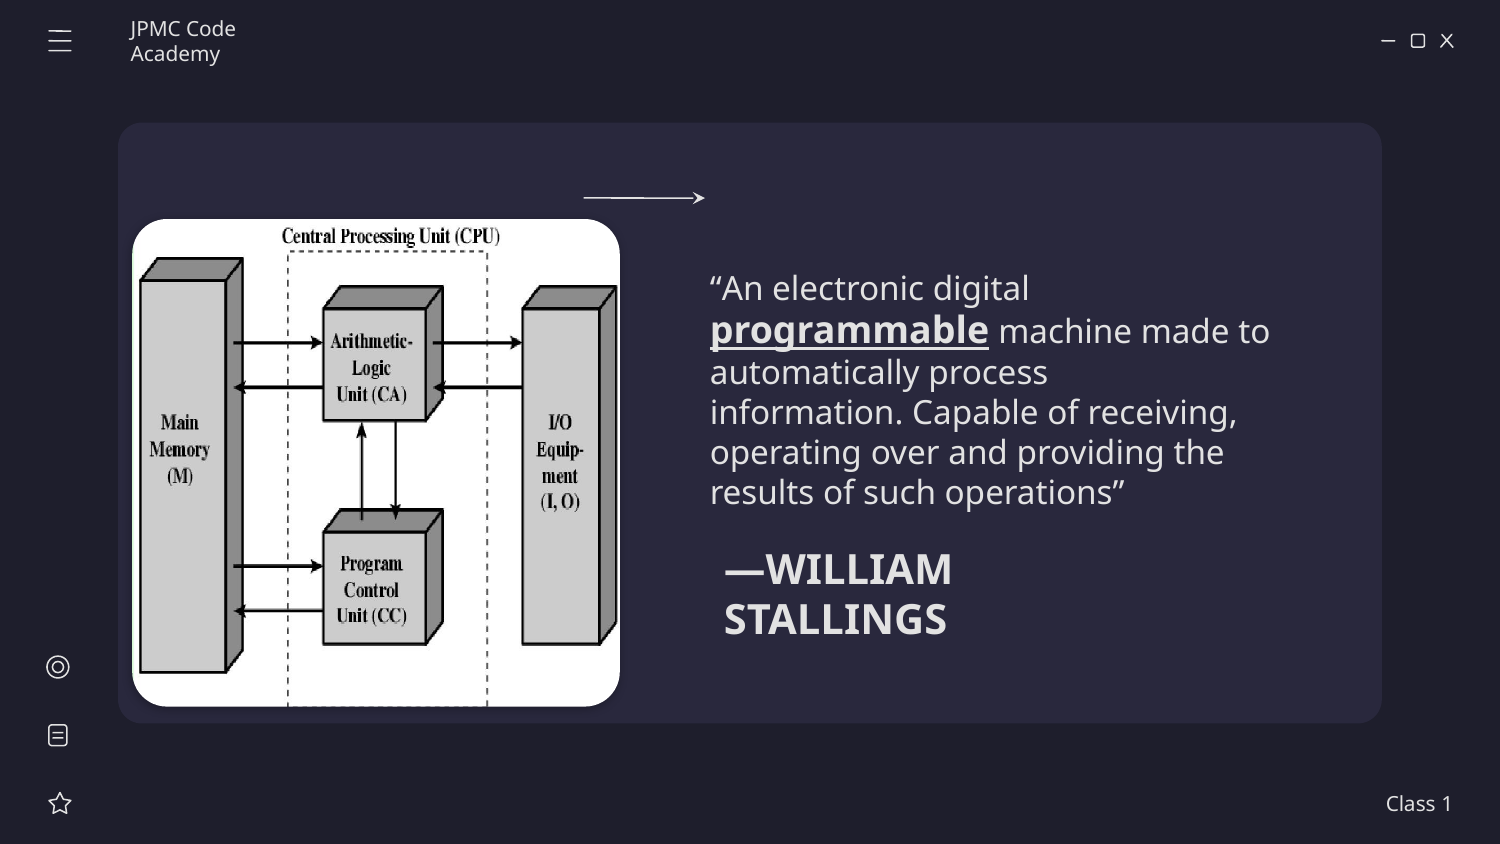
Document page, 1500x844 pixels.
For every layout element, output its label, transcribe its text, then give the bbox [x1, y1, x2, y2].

subtitle JPMC Code Academy [130, 18, 306, 64]
subtitle Class 1 [1278, 780, 1453, 826]
title —WILLIAM STALLINGS [708, 558, 1145, 627]
subtitle “An electronic digital programmable machine made to automatically process information. Capable of receiving, operating over and providing the results of such operations” [694, 258, 1289, 520]
text_box [132, 218, 620, 707]
